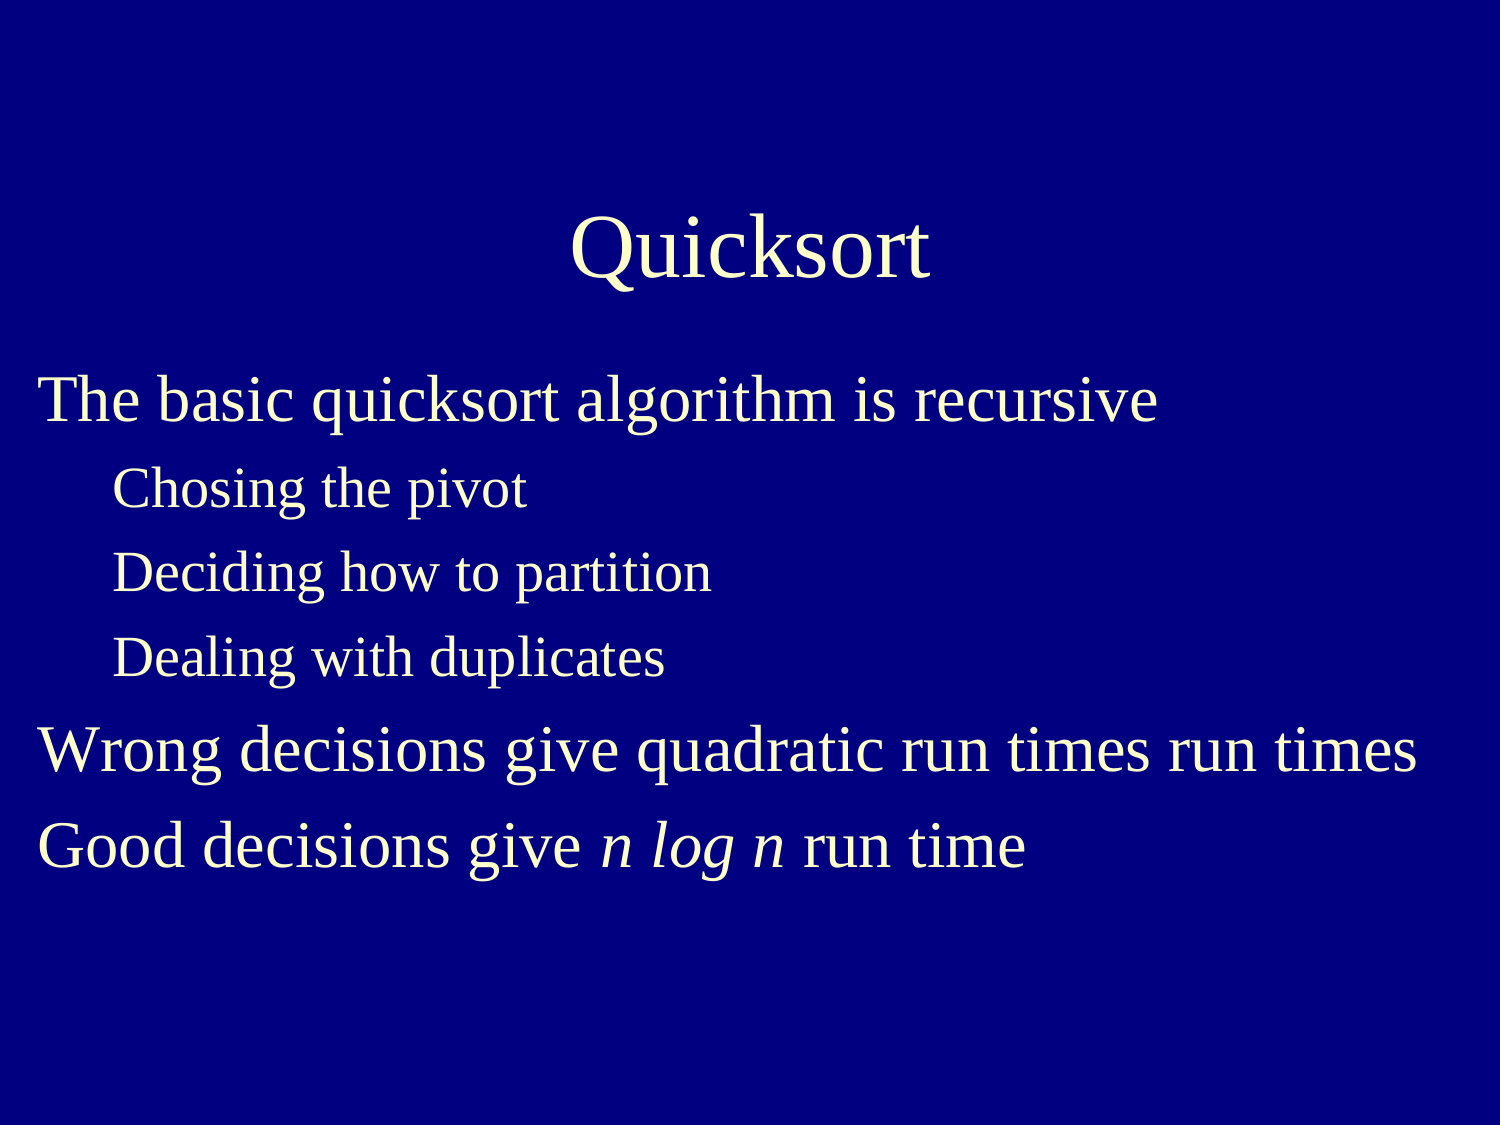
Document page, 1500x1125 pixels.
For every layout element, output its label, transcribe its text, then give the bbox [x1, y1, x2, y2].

title Quicksort [22, 145, 1480, 336]
list The basic quicksort algorithm is recursive Chosing the pivot Deciding how to partition Dealing with duplicates Wrong decisions give quadratic run times run times Good decisions give n log n run time [22, 347, 1482, 1026]
